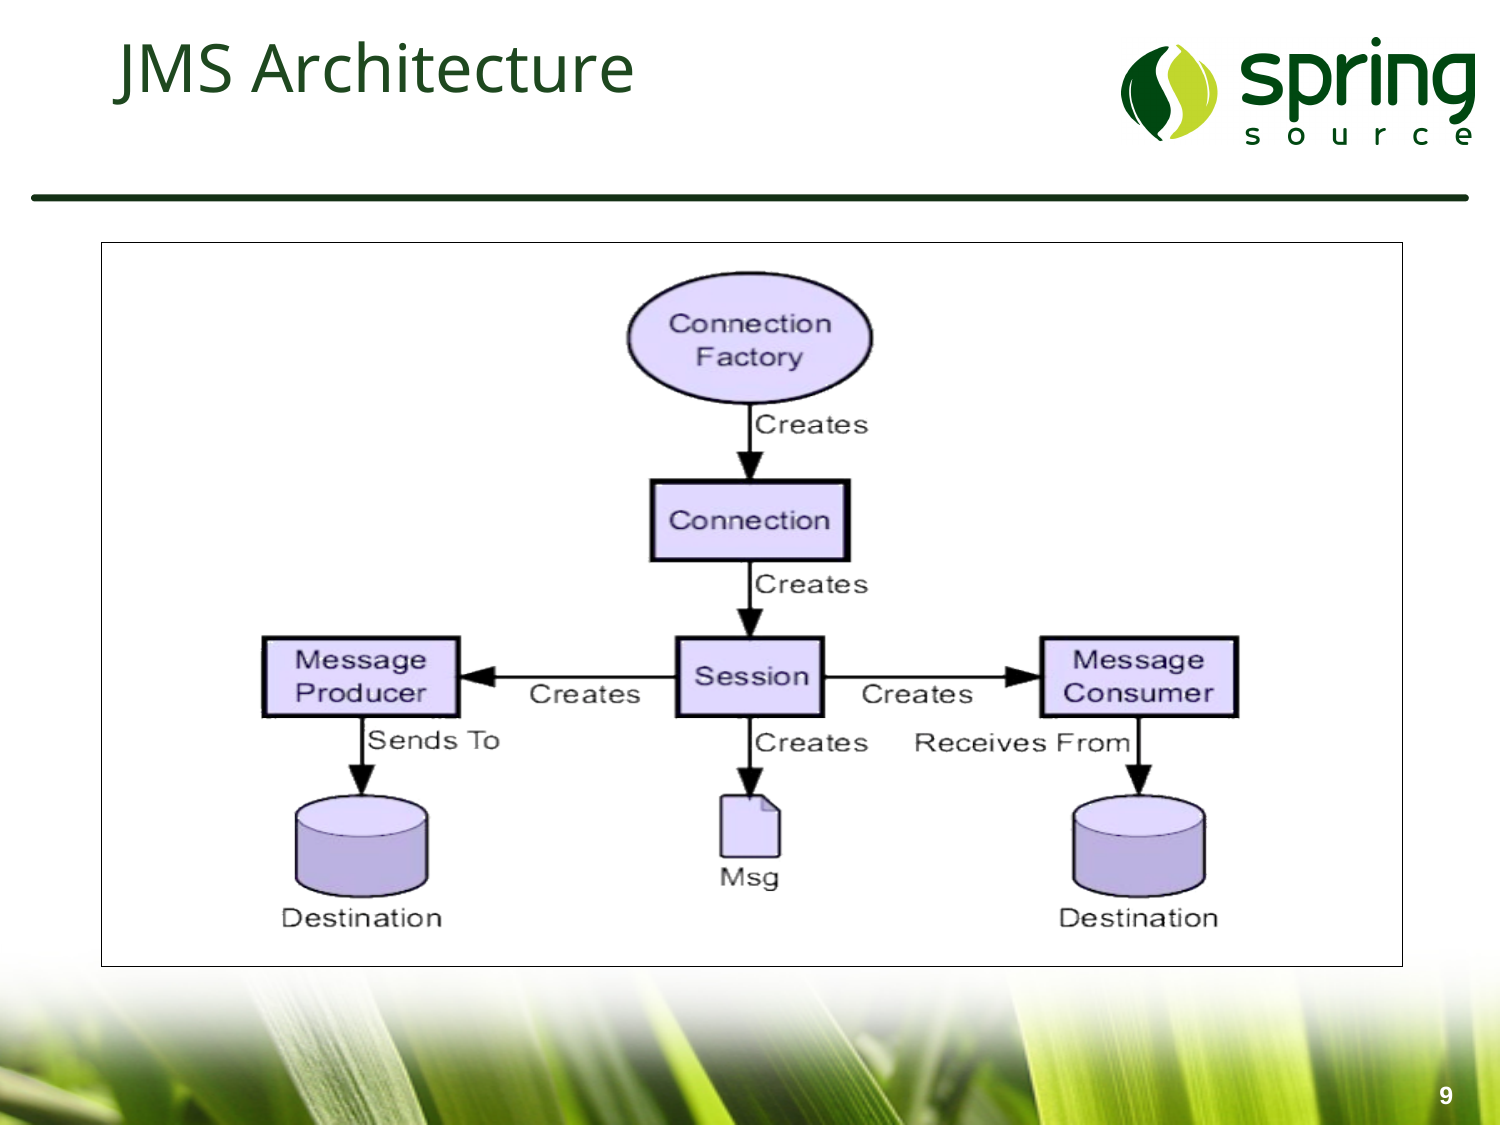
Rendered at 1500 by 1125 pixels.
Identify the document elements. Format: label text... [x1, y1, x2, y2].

title JMS Architecture [103, 14, 1136, 177]
picture [1136, 37, 1475, 145]
text_box [101, 242, 1403, 967]
picture [173, 257, 1332, 949]
picture [0, 944, 1500, 1125]
